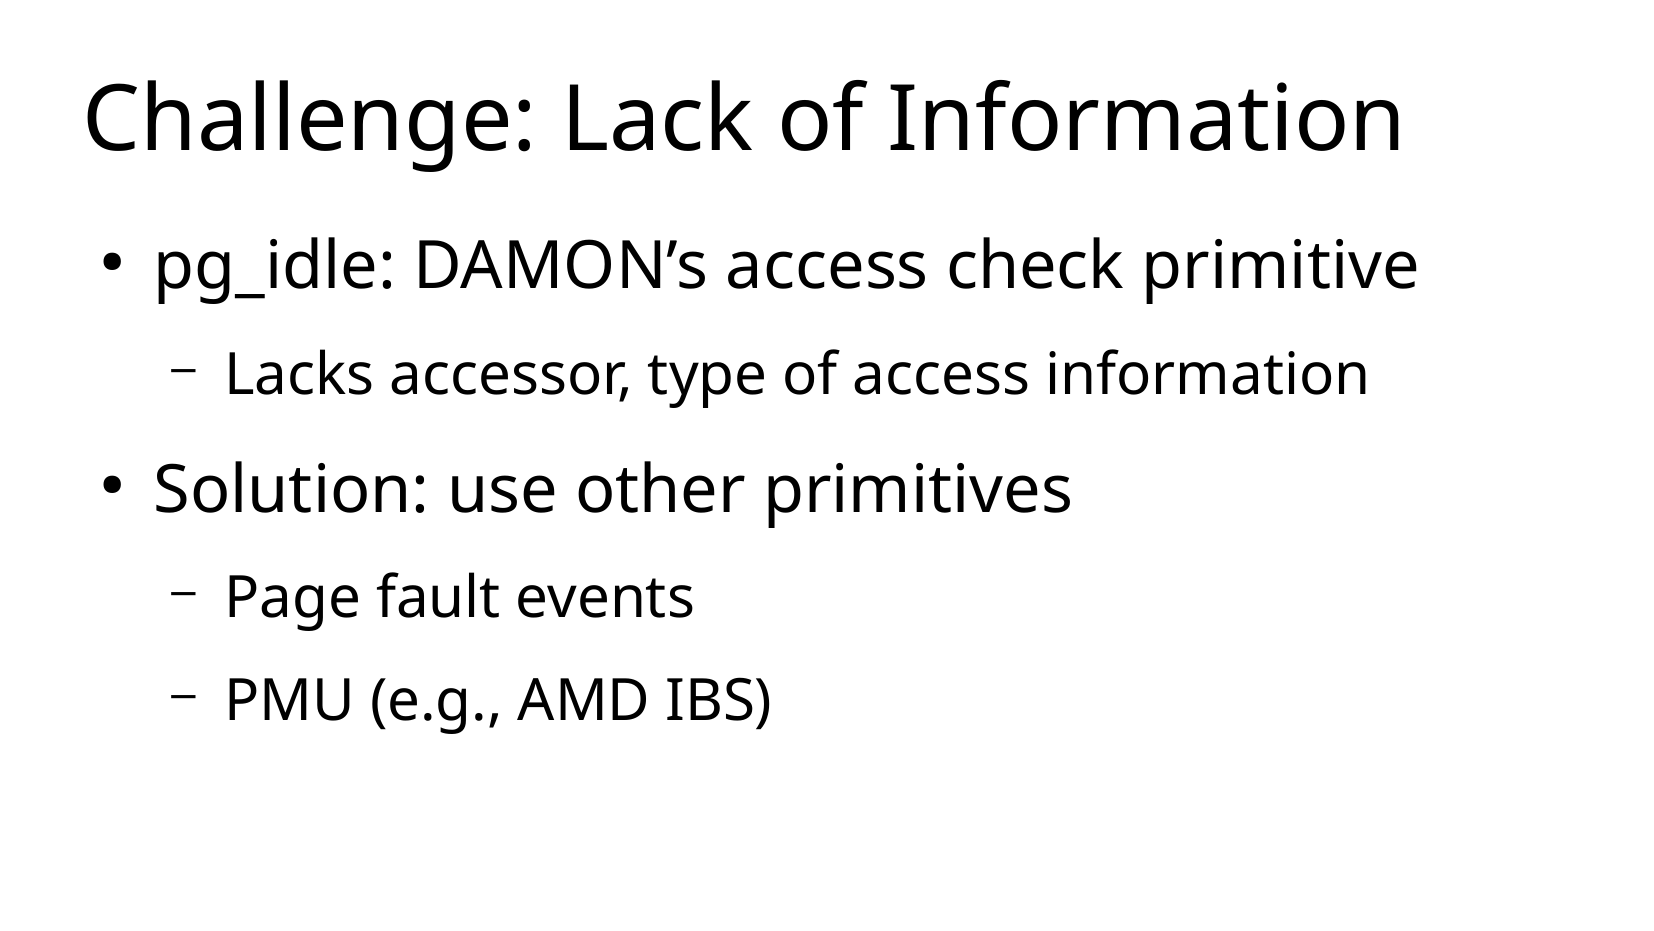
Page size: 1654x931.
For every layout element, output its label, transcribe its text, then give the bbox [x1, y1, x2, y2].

title Challenge: Lack of Information [82, 37, 1571, 193]
list pg_idle: DAMON’s access check primitive Lacks accessor, type of access information Solution: use other primitives Page fault events PMU (e.g., AMD IBS) [82, 217, 1571, 758]
